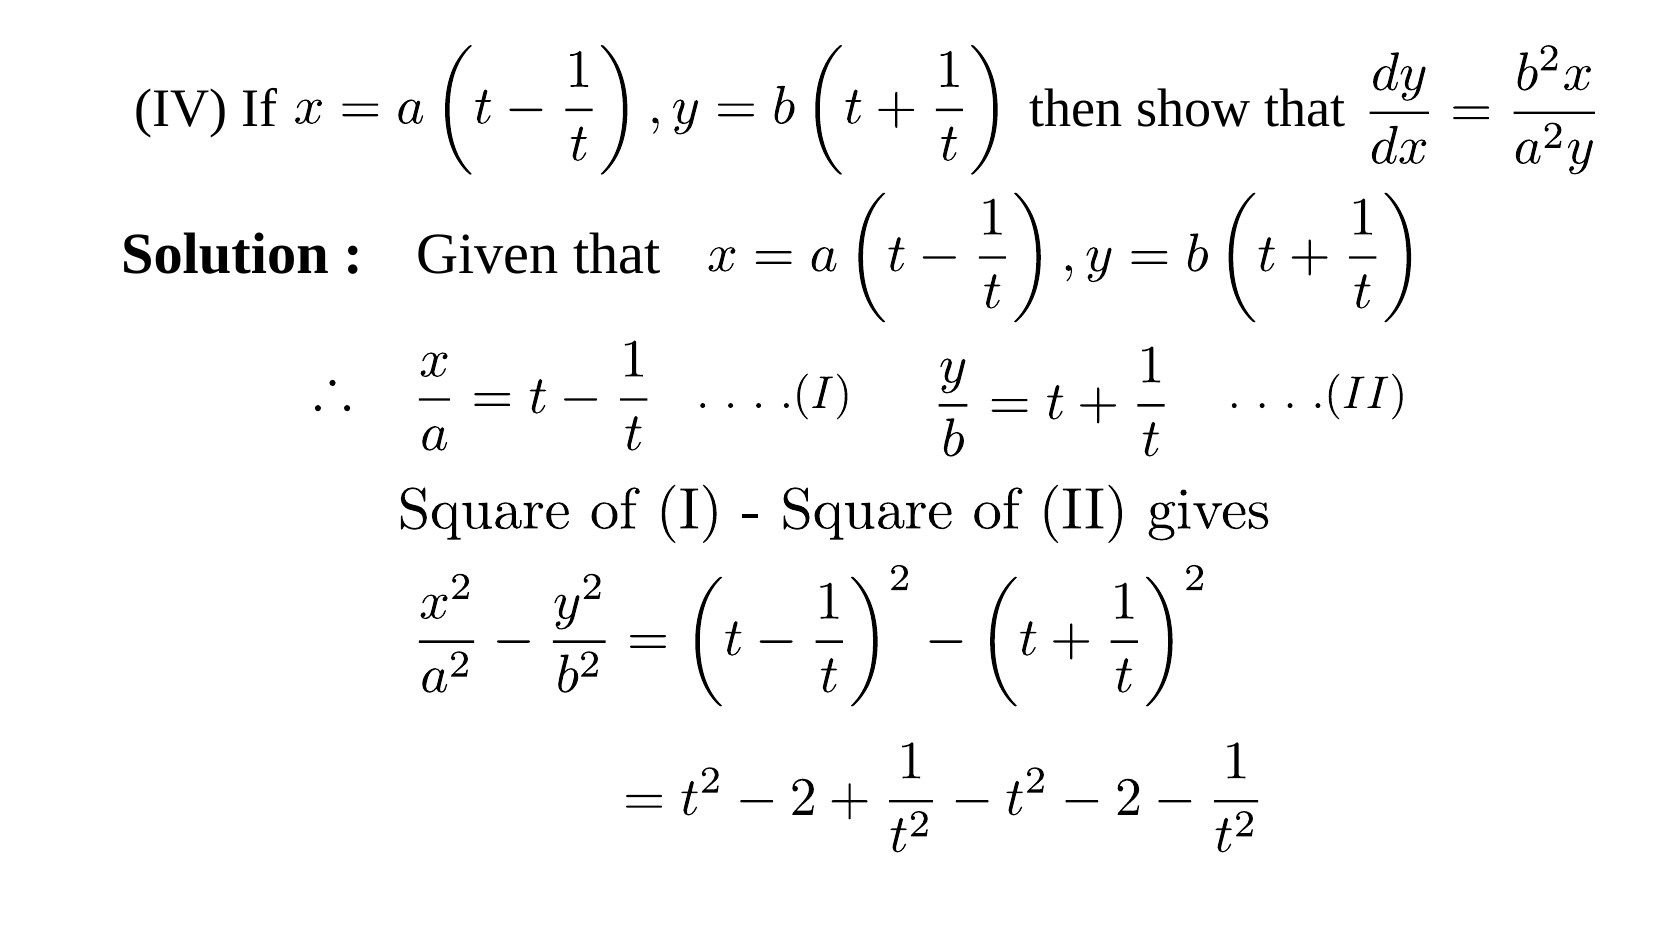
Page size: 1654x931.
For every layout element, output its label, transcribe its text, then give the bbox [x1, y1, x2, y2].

text_box [708, 192, 1412, 323]
title (IV) If then show that Solution : Given that [47, 37, 1607, 918]
text_box [400, 484, 1269, 543]
text_box [418, 340, 648, 451]
text_box [418, 564, 1204, 707]
text_box [698, 373, 848, 420]
text_box [1369, 45, 1595, 175]
text_box [938, 346, 1165, 457]
text_box [1230, 373, 1403, 420]
text_box [295, 45, 998, 175]
text_box [625, 742, 1259, 853]
text_box [314, 379, 351, 412]
